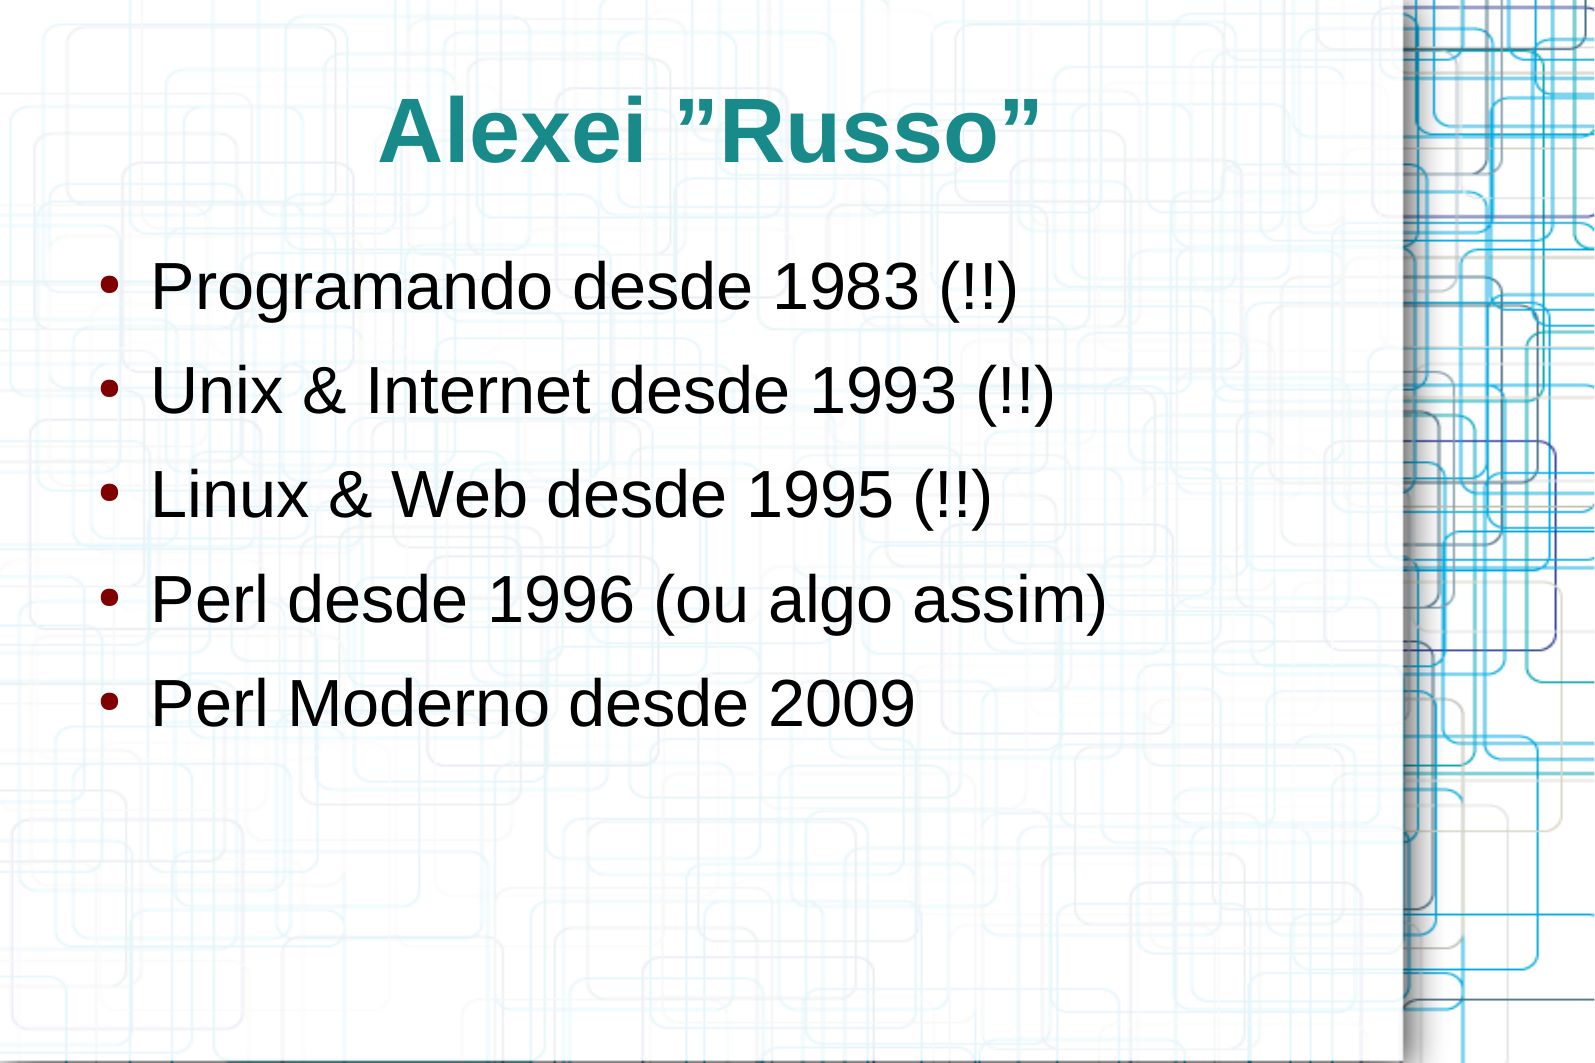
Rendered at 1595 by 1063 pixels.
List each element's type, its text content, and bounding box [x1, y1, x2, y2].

title Alexei ”Russo” [56, 42, 1367, 220]
picture [0, 0, 1595, 1063]
list Programando desde 1983 (!!) Unix & Internet desde 1993 (!!) Linux & Web desde 1995 (!!) Perl desde 1996 (ou algo assim) Perl Moderno desde 2009 [79, 248, 1367, 951]
